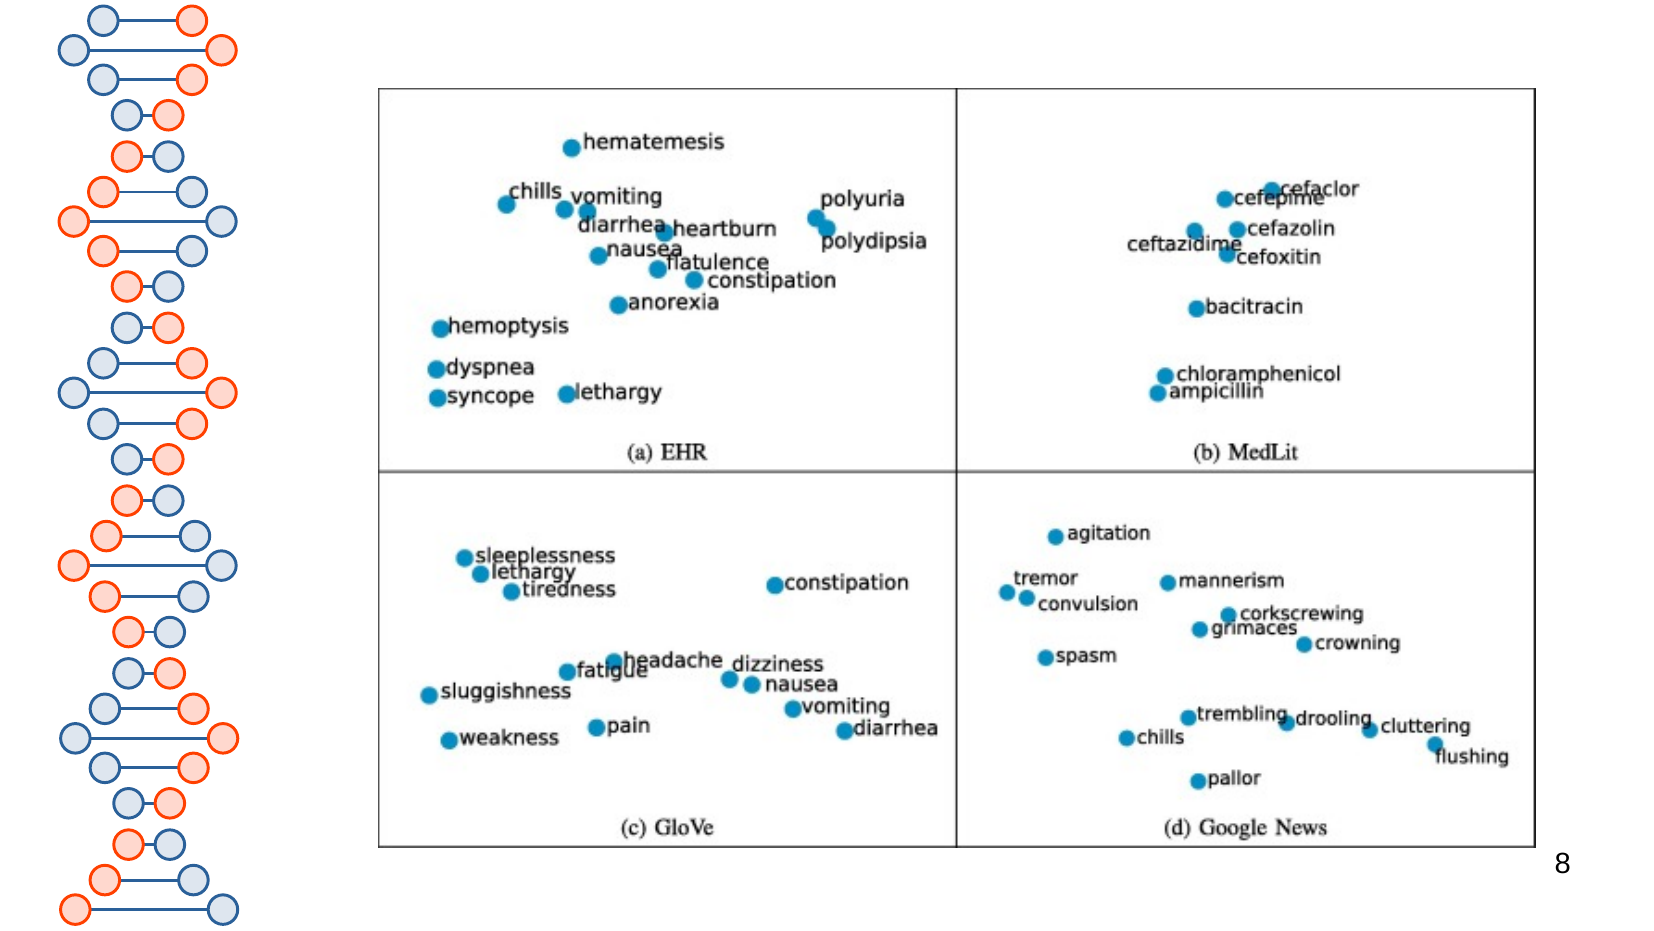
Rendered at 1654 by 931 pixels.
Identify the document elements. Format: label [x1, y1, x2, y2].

picture [378, 88, 1536, 848]
